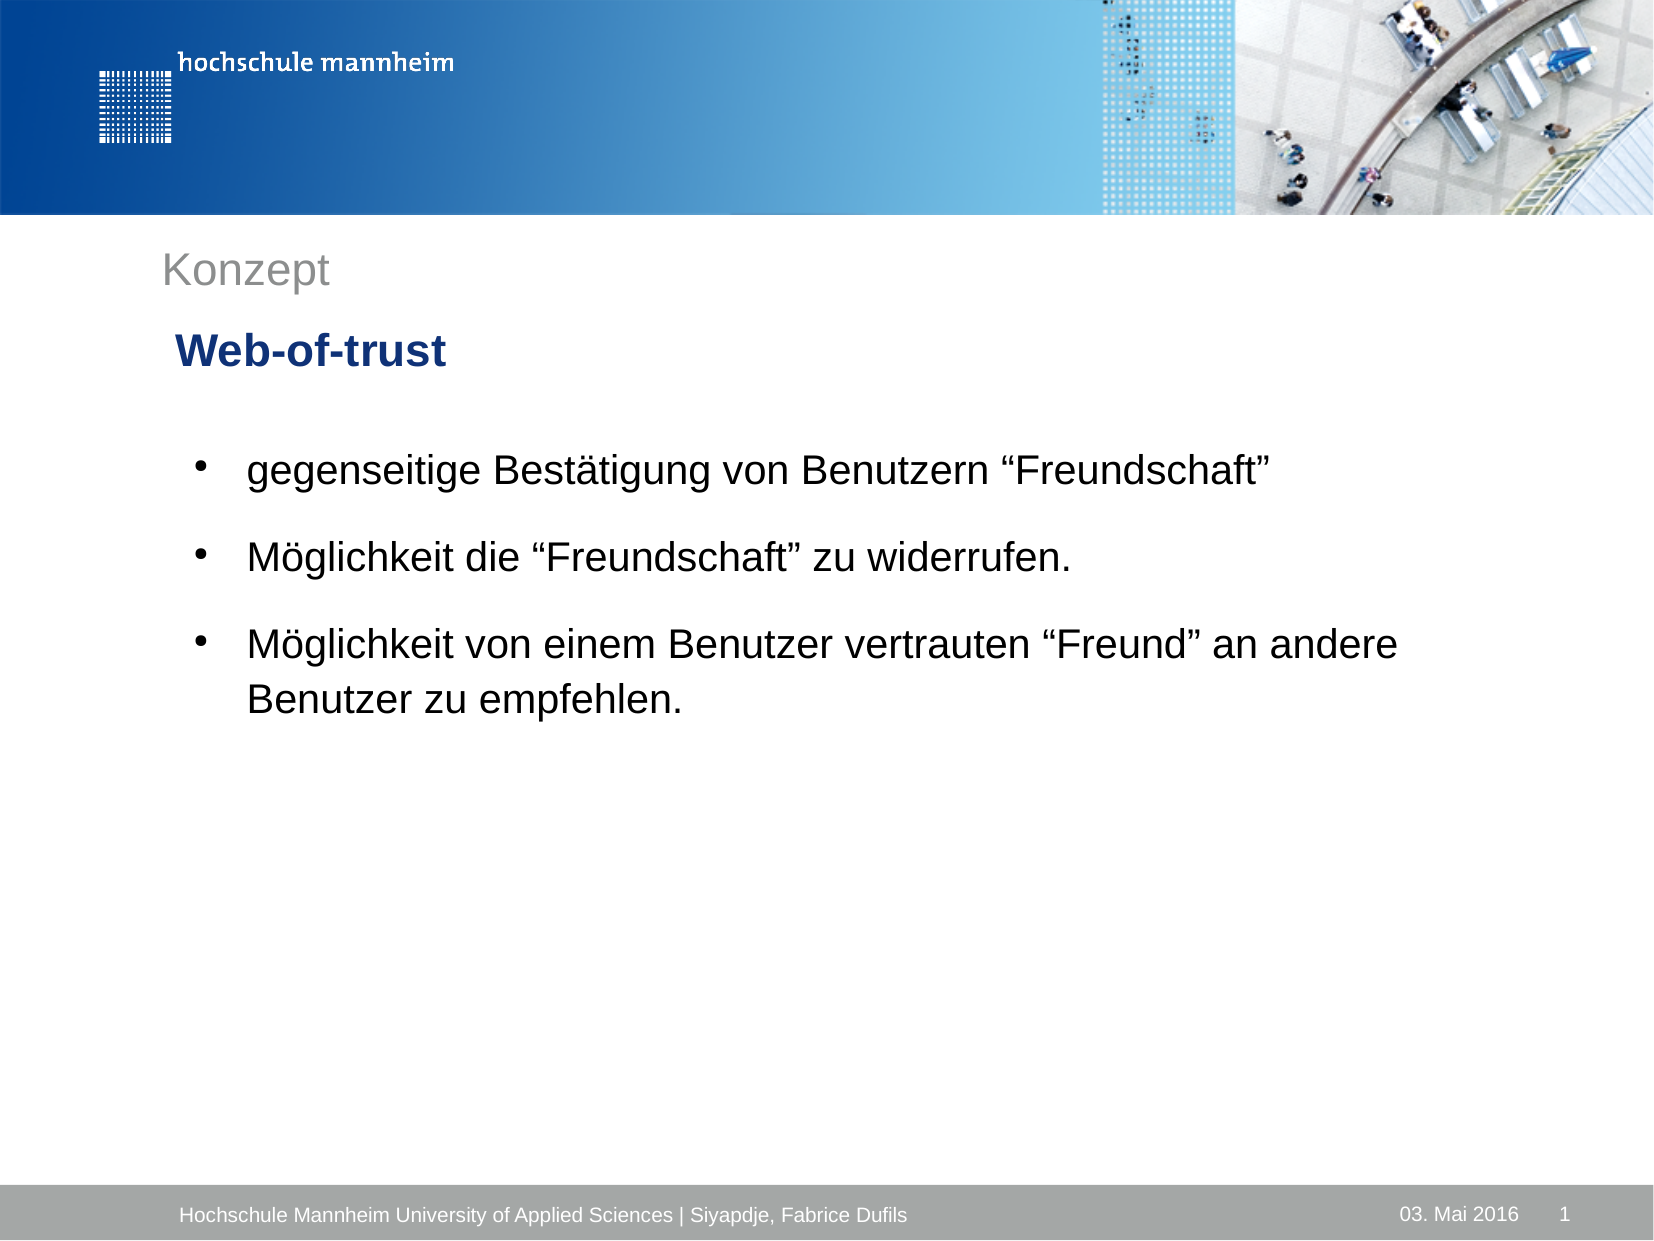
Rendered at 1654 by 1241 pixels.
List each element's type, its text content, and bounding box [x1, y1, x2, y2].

footer Hochschule Mannheim University of Applied Sciences | Siyapdje, Fabrice Dufils [179, 1198, 1192, 1227]
title Web-of-trust [175, 320, 1569, 437]
list gegenseitige Bestätigung von Benutzern “Freundschaft” Möglichkeit die “Freundschaft” zu widerrufen. Möglichkeit von einem Benutzer vertrauten “Freund” an andere Benutzer zu empfehlen. [175, 437, 1569, 1089]
picture [0, 0, 1654, 215]
slide_number 03. Mai 2016 1 [1204, 1198, 1571, 1227]
text_box Konzept [146, 236, 378, 303]
